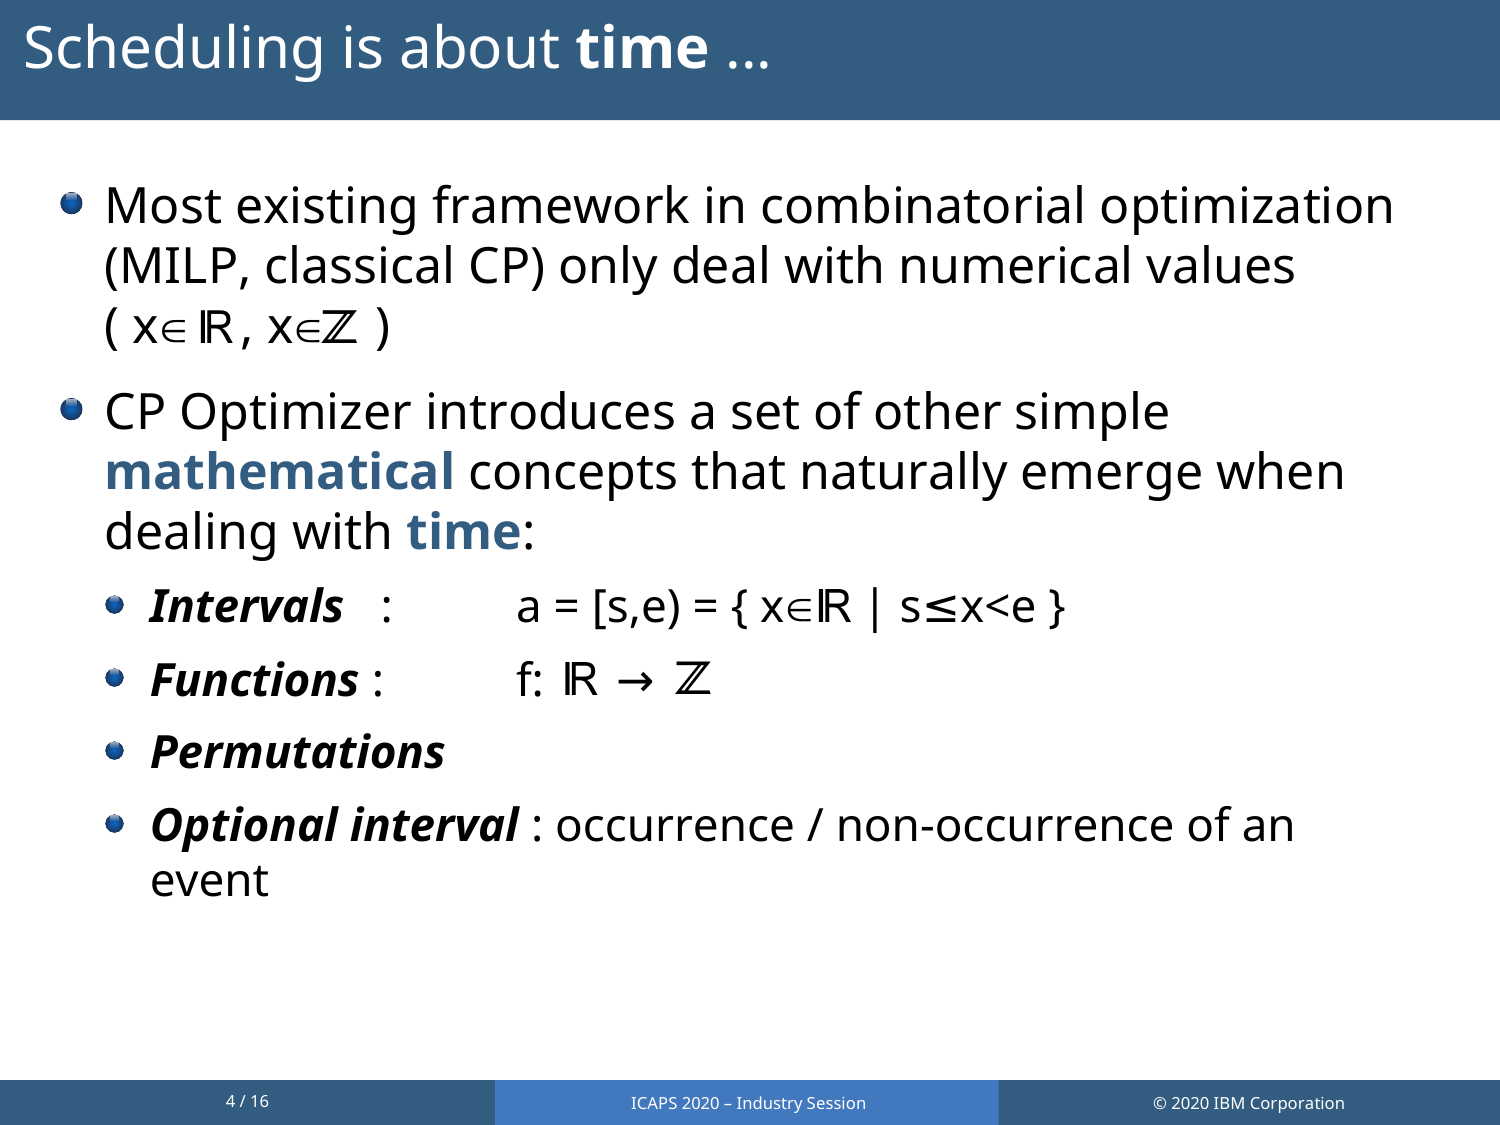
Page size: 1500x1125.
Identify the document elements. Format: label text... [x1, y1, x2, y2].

chart [661, 660, 726, 705]
chart [307, 309, 372, 354]
chart [806, 588, 867, 633]
chart [185, 309, 246, 354]
title Scheduling is about time ... [0, 0, 1500, 121]
chart [551, 660, 613, 705]
list Most existing framework in combinatorial optimization (MILP, classical CP) only deal with numerical values ( x∈ , x∈ ) CP Optimizer introduces a set of other simple mathematical concepts that naturally emerge when dealing with time: Intervals : a = [s,e) = { x∈ | s≤x<e } Functions : f: → Permutations Optional interval : occurrence / non-occurrence of an event [45, 165, 1441, 1036]
